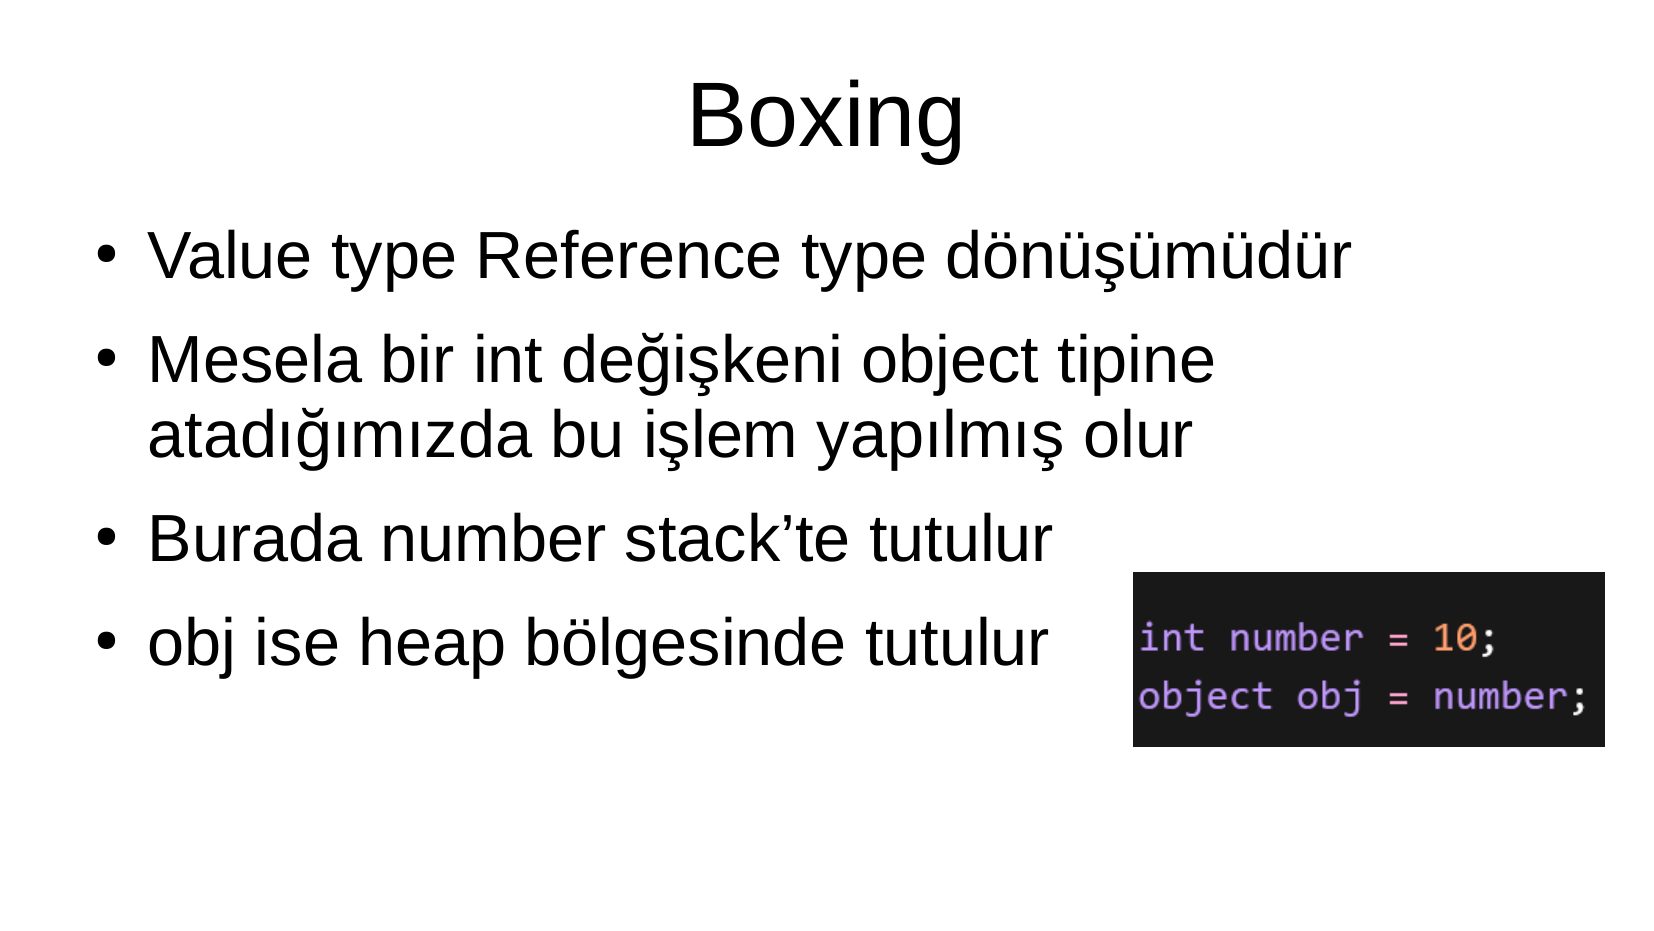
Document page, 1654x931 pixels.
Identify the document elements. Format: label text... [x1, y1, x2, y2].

title Boxing [82, 37, 1571, 193]
picture [1133, 572, 1605, 747]
list Value type Reference type dönüşümüdür Mesela bir int değişkeni object tipine atadığımızda bu işlem yapılmış olur Burada number stack’te tutulur obj ise heap bölgesinde tutulur [76, 217, 1565, 758]
